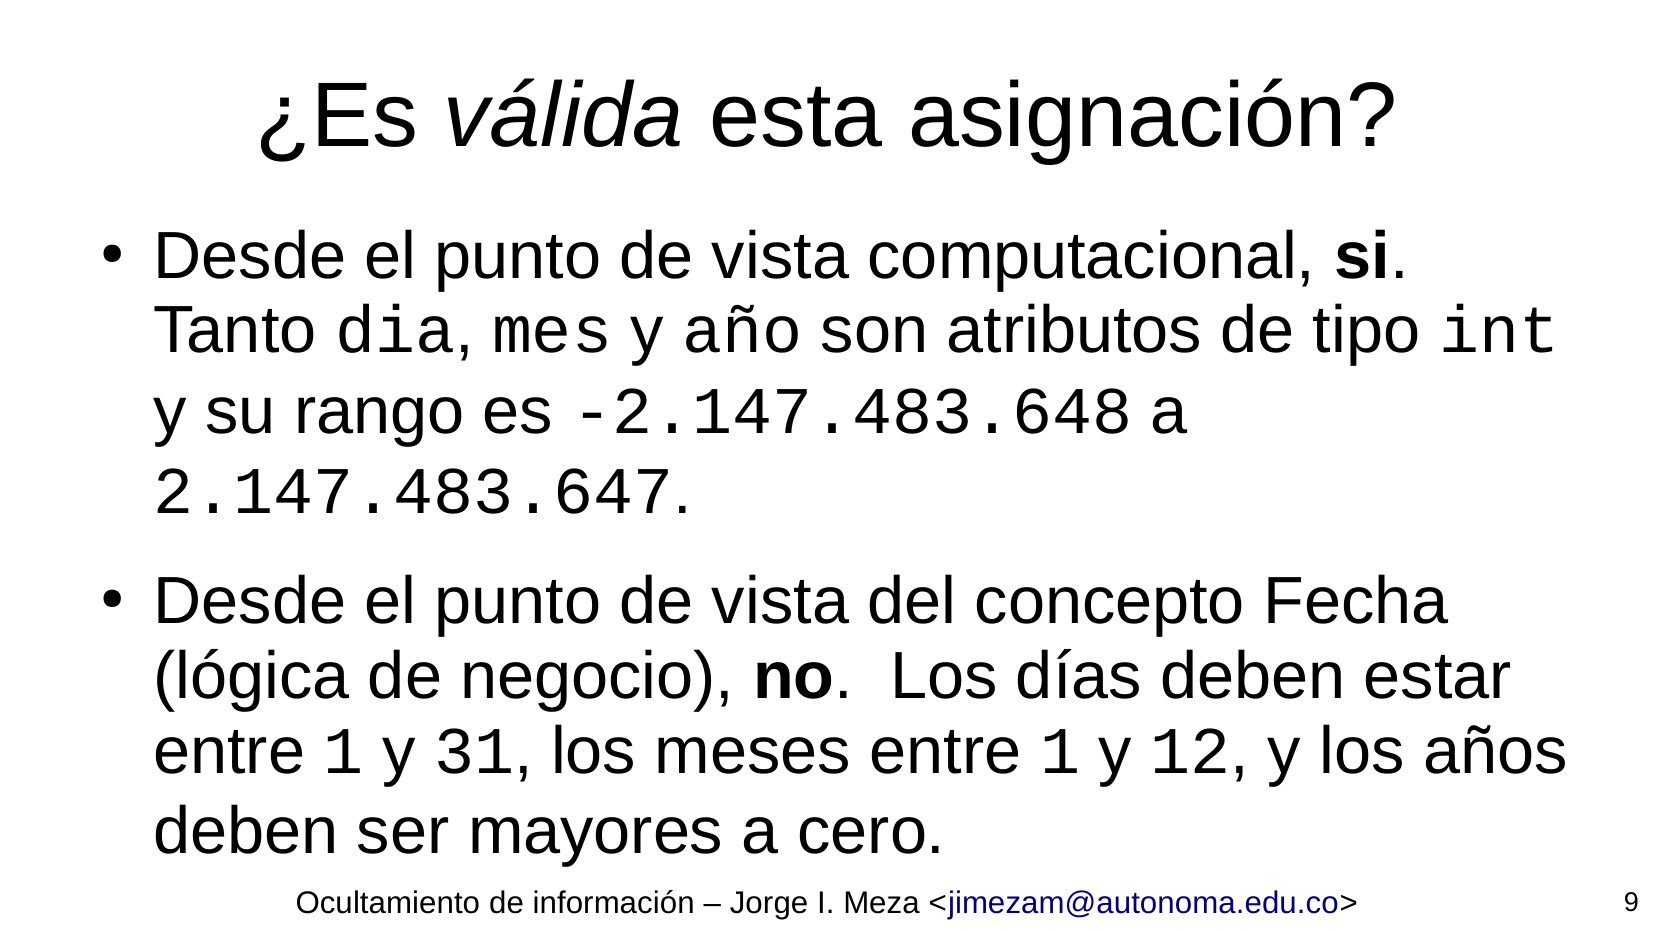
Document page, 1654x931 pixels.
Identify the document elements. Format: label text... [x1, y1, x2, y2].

list Desde el punto de vista computacional, si. Tanto dia, mes y año son atributos de tipo int y su rango es -2.147.483.648 a 2.147.483.647. Desde el punto de vista del concepto Fecha (lógica de negocio), no. Los días deben estar entre 1 y 31, los meses entre 1 y 12, y los años deben ser mayores a cero. [82, 217, 1571, 879]
title ¿Es válida esta asignación? [82, 37, 1571, 193]
